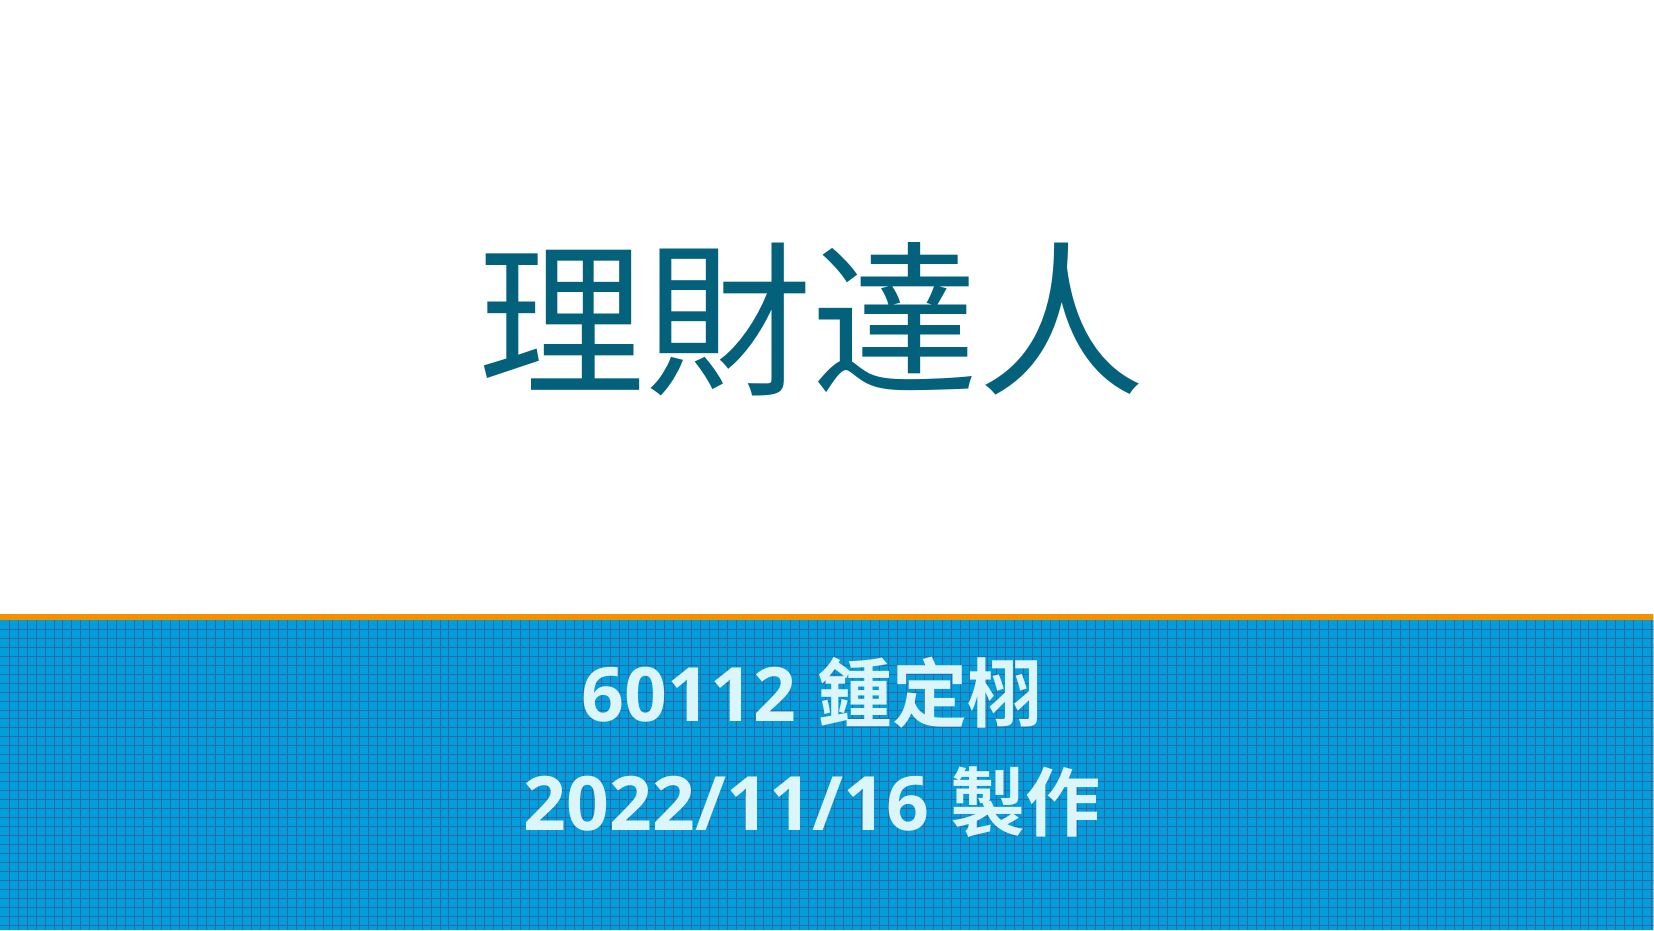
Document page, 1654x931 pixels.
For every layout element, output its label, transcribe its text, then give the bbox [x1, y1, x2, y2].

title 理財達人 [73, 44, 1551, 576]
subtitle 60112鍾定栩 2022/11/16製作 [73, 634, 1551, 873]
